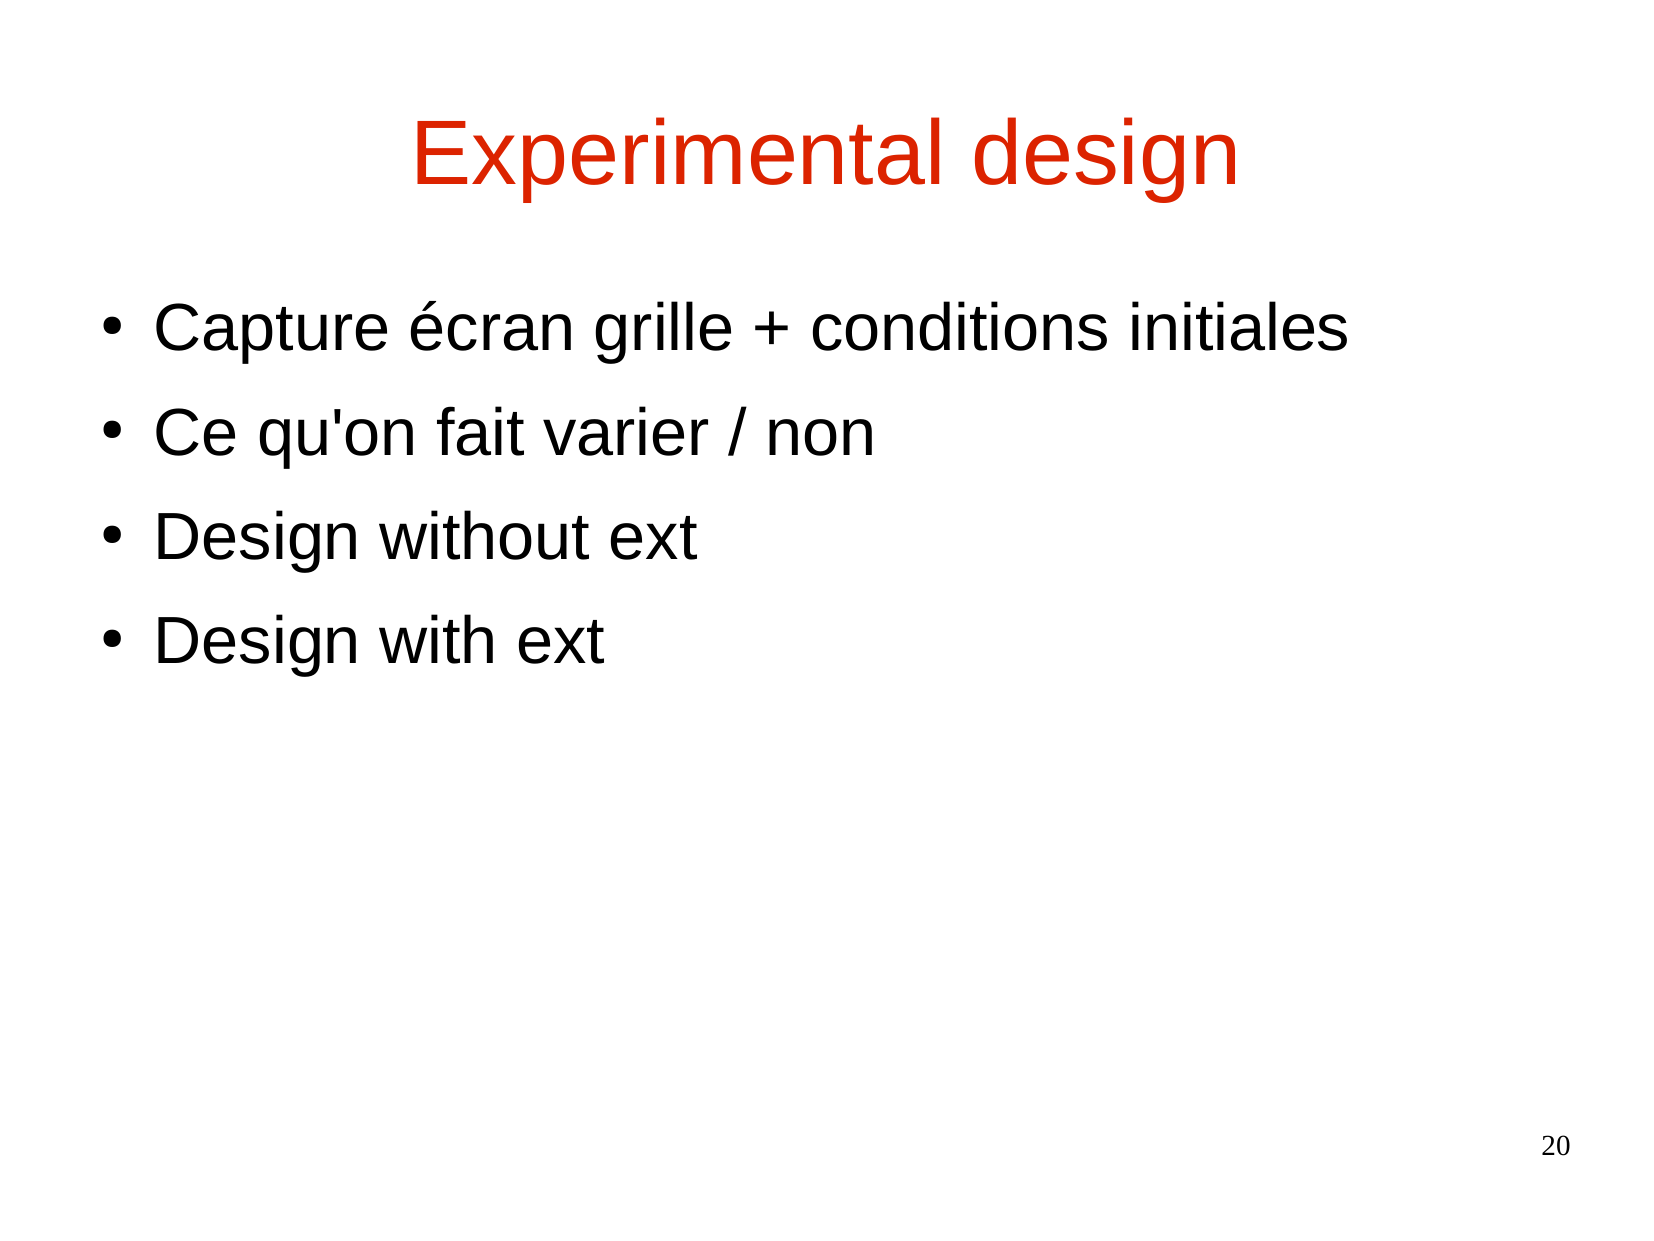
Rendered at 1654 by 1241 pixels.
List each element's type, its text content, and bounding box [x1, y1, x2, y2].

list Capture écran grille + conditions initiales Ce qu'on fait varier / non Design without ext Design with ext [82, 290, 1538, 1010]
title Experimental design [82, 49, 1571, 257]
